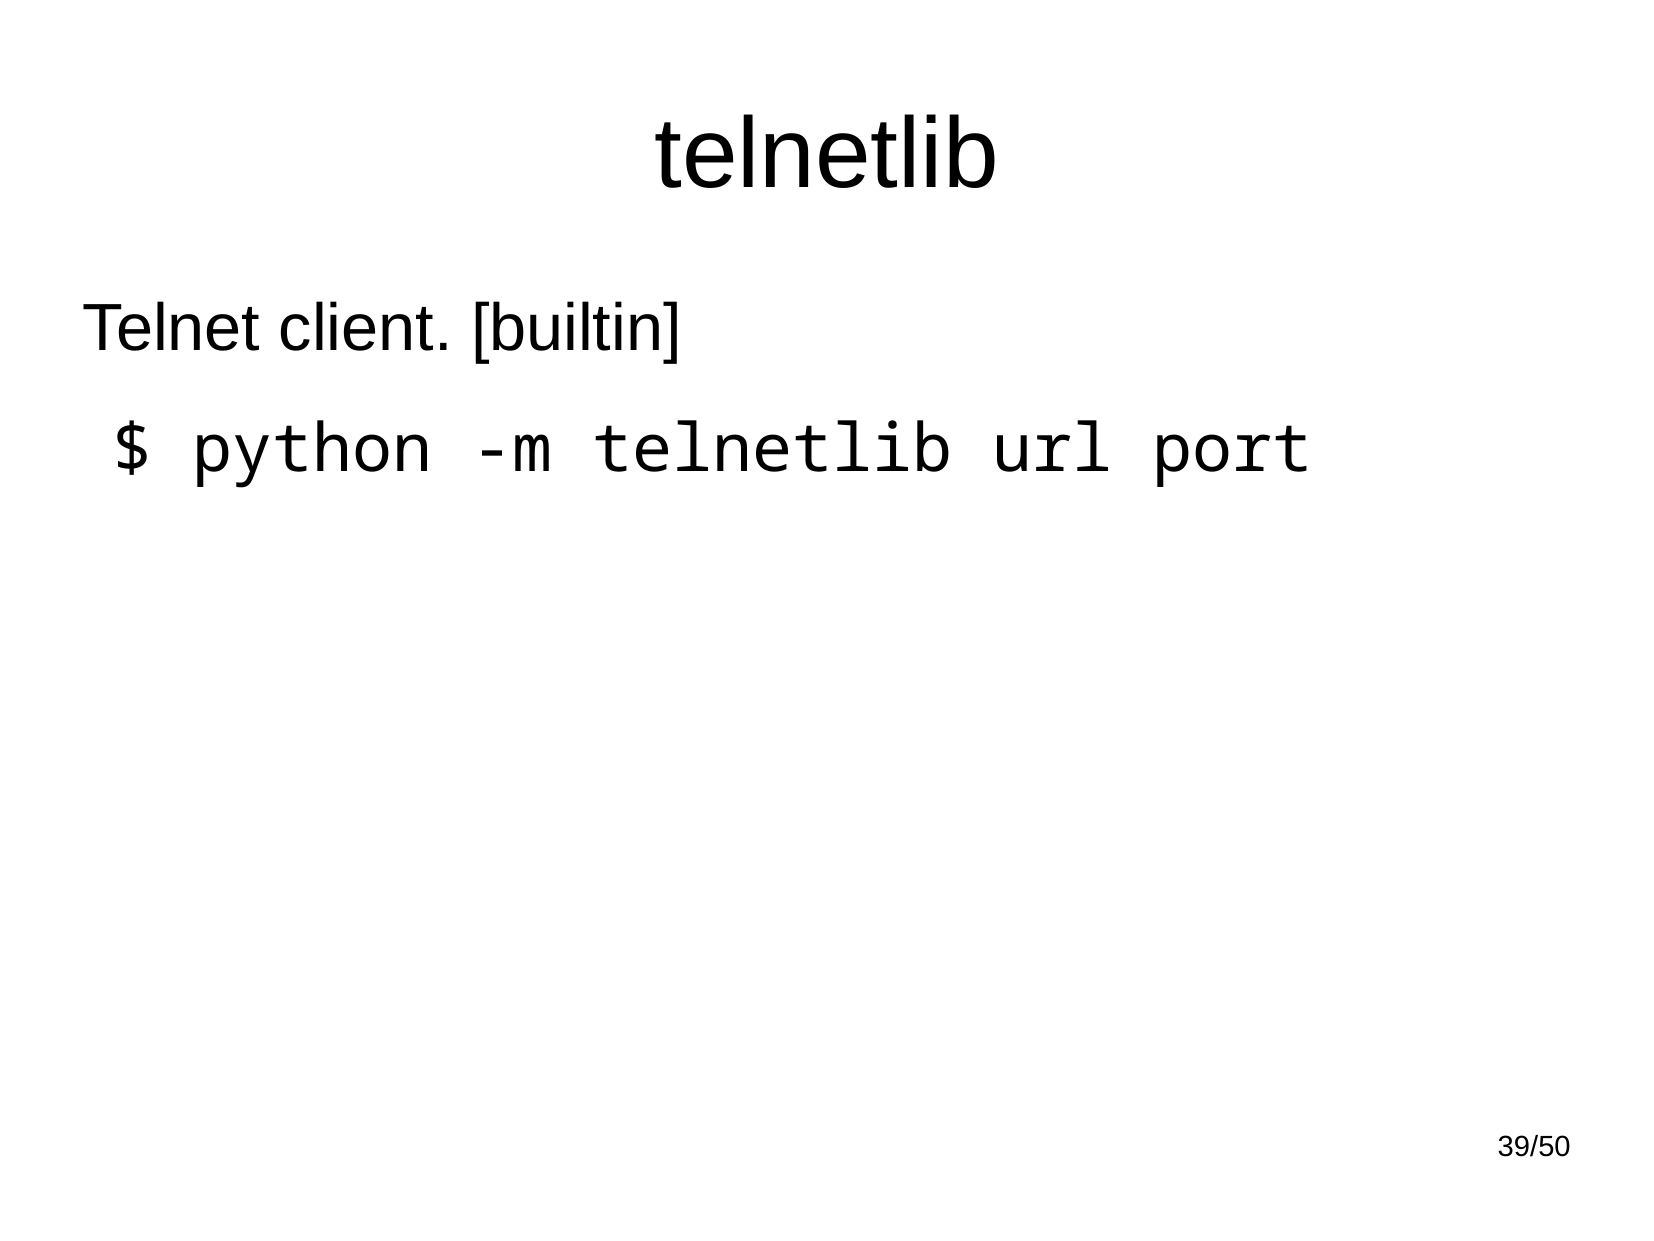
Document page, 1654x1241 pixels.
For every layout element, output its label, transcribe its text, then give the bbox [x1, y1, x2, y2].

list Telnet client. [builtin] $ python -m telnetlib url port [82, 290, 1571, 1010]
title telnetlib [82, 97, 1571, 209]
